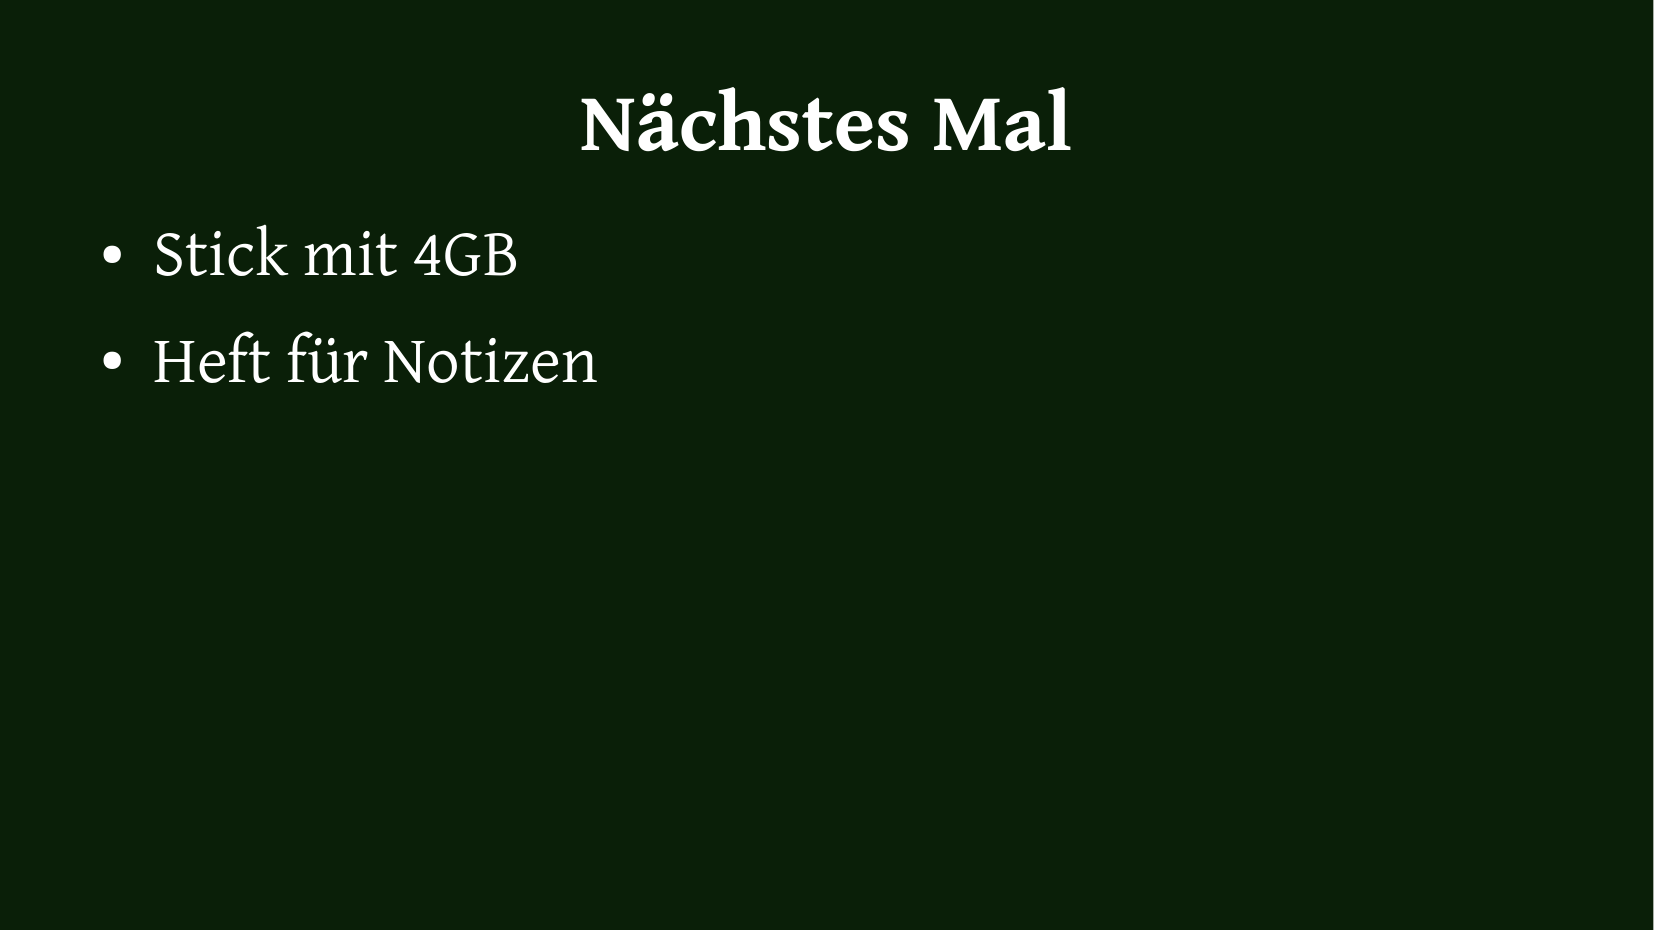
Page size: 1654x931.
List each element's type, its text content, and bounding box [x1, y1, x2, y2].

title Nächstes Mal [82, 59, 1571, 193]
list Stick mit 4GB Heft für Notizen [82, 217, 1571, 827]
